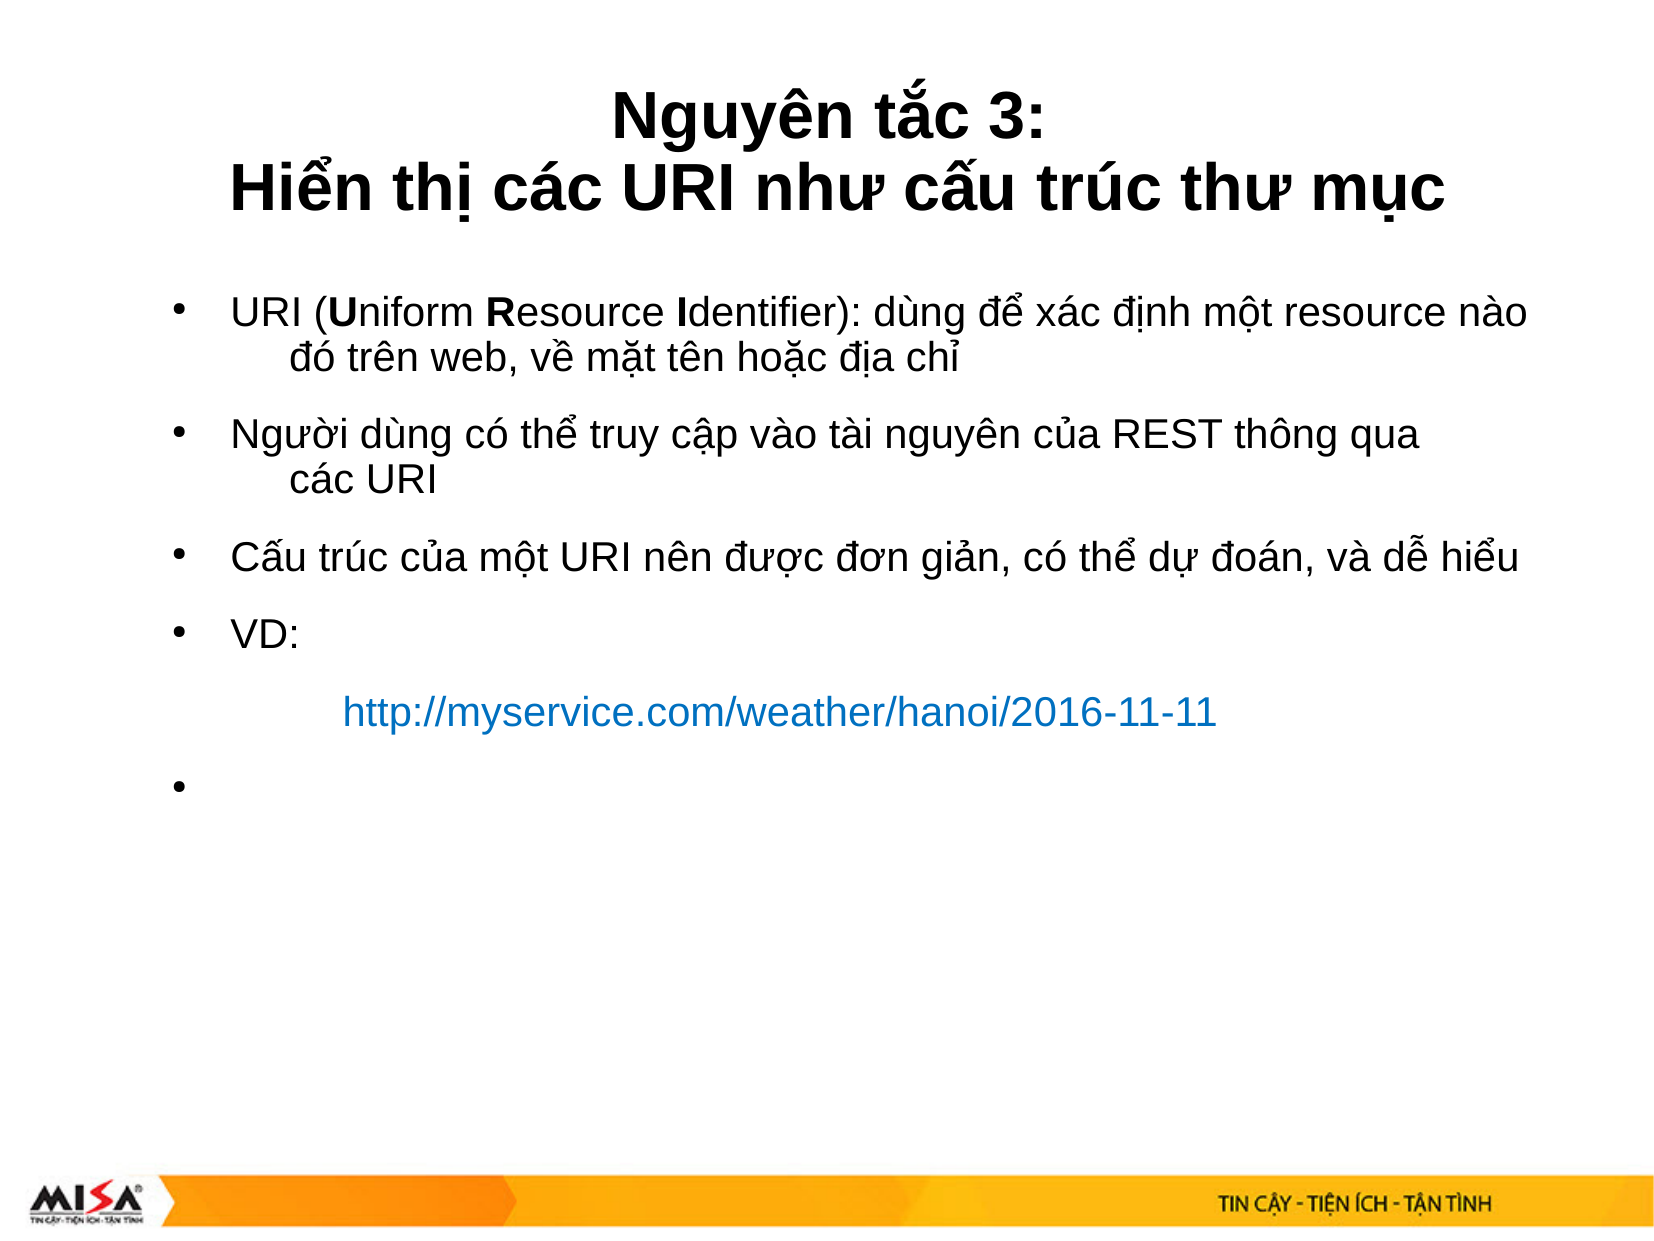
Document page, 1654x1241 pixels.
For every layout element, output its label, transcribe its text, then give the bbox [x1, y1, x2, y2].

list URI (Uniform Resource Identifier): dùng để xác định một resource nào đó trên web, về mặt tên hoặc địa chỉ Người dùng có thể truy cập vào tài nguyên của REST thông qua các URI Cấu trúc của một URI nên được đơn giản, có thể dự đoán, và dễ hiểu VD: http://myservice.com/weather/hanoi/2016-11-11 [132, 290, 1568, 1010]
title Nguyên tắc 3: Hiển thị các URI như cấu trúc thư mục [92, 80, 1586, 226]
